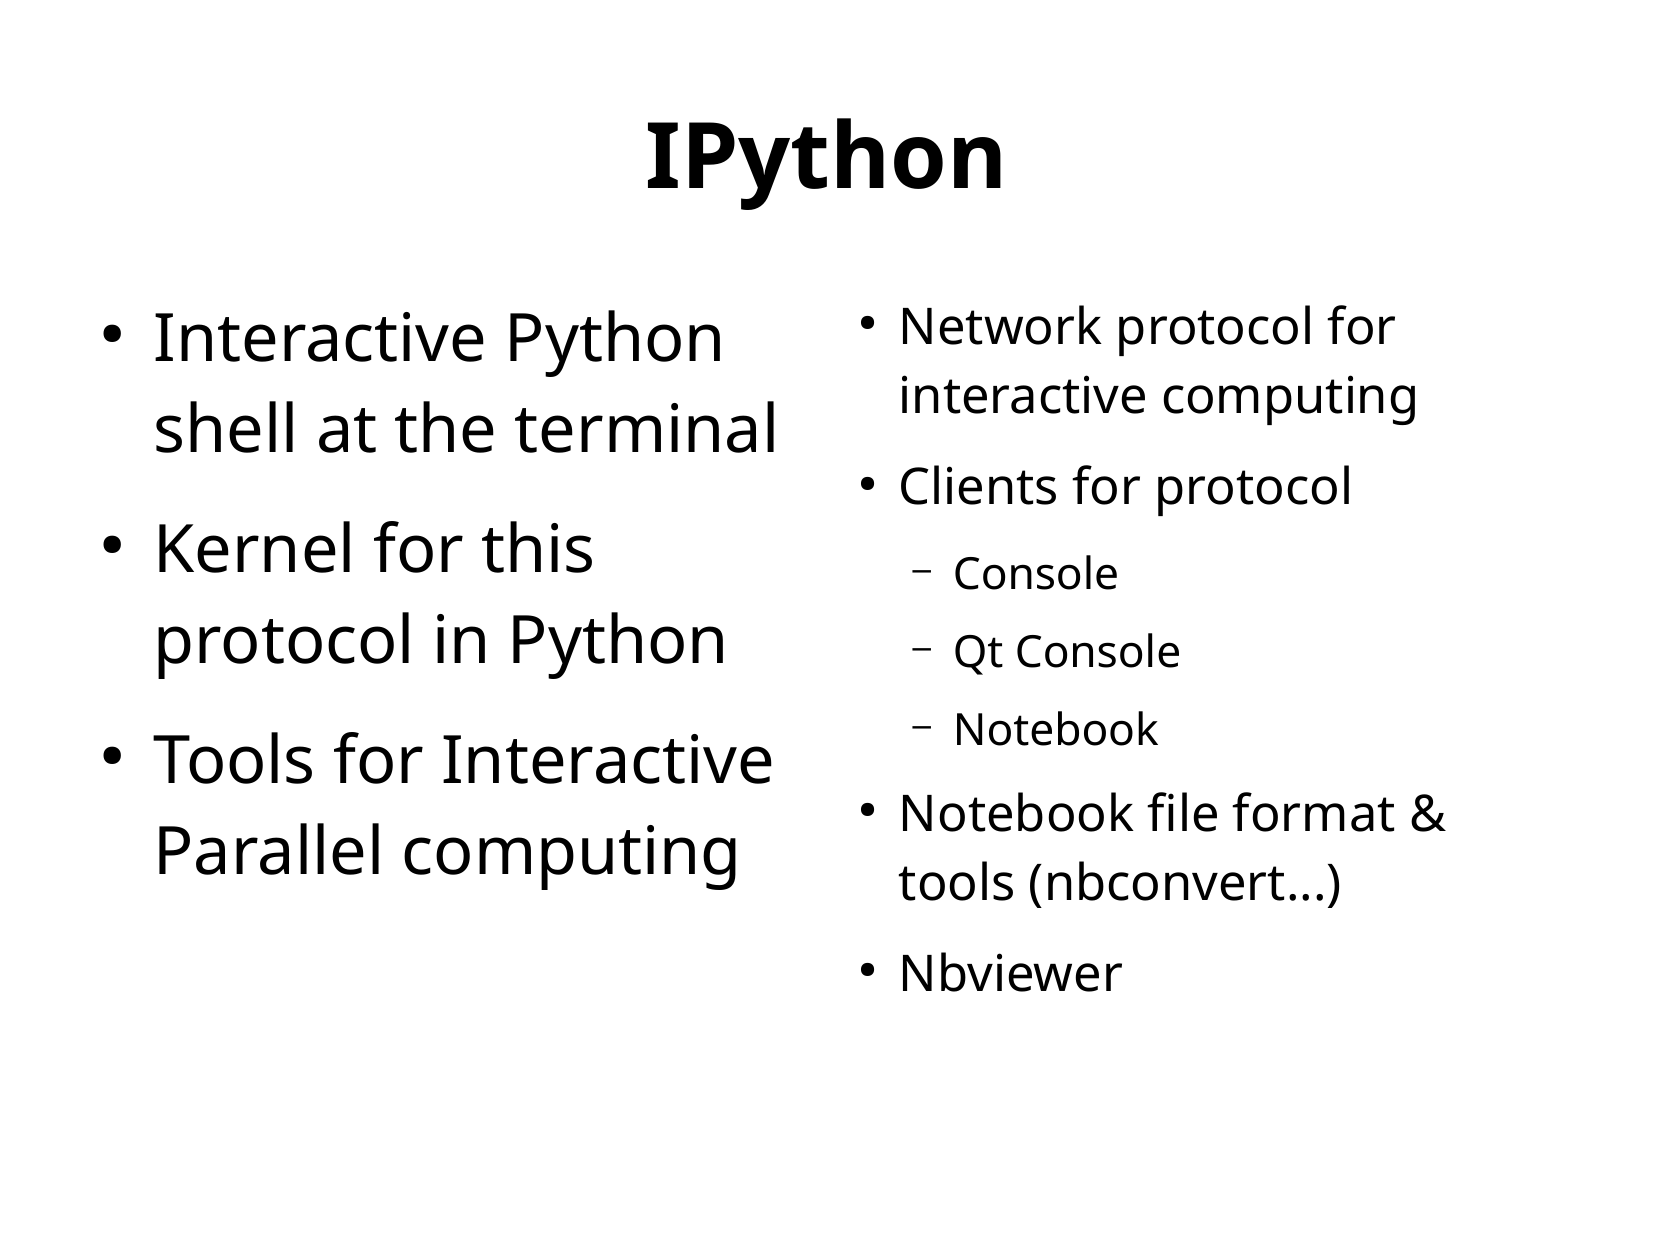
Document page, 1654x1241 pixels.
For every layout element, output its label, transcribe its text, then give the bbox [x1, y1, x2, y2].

list Interactive Python shell at the terminal Kernel for this protocol in Python Tools for Interactive Parallel computing [82, 290, 809, 1010]
list Network protocol for interactive computing Clients for protocol Console Qt Console Notebook Notebook file format & tools (nbconvert...) Nbviewer [845, 290, 1572, 1010]
title IPython [82, 49, 1571, 257]
